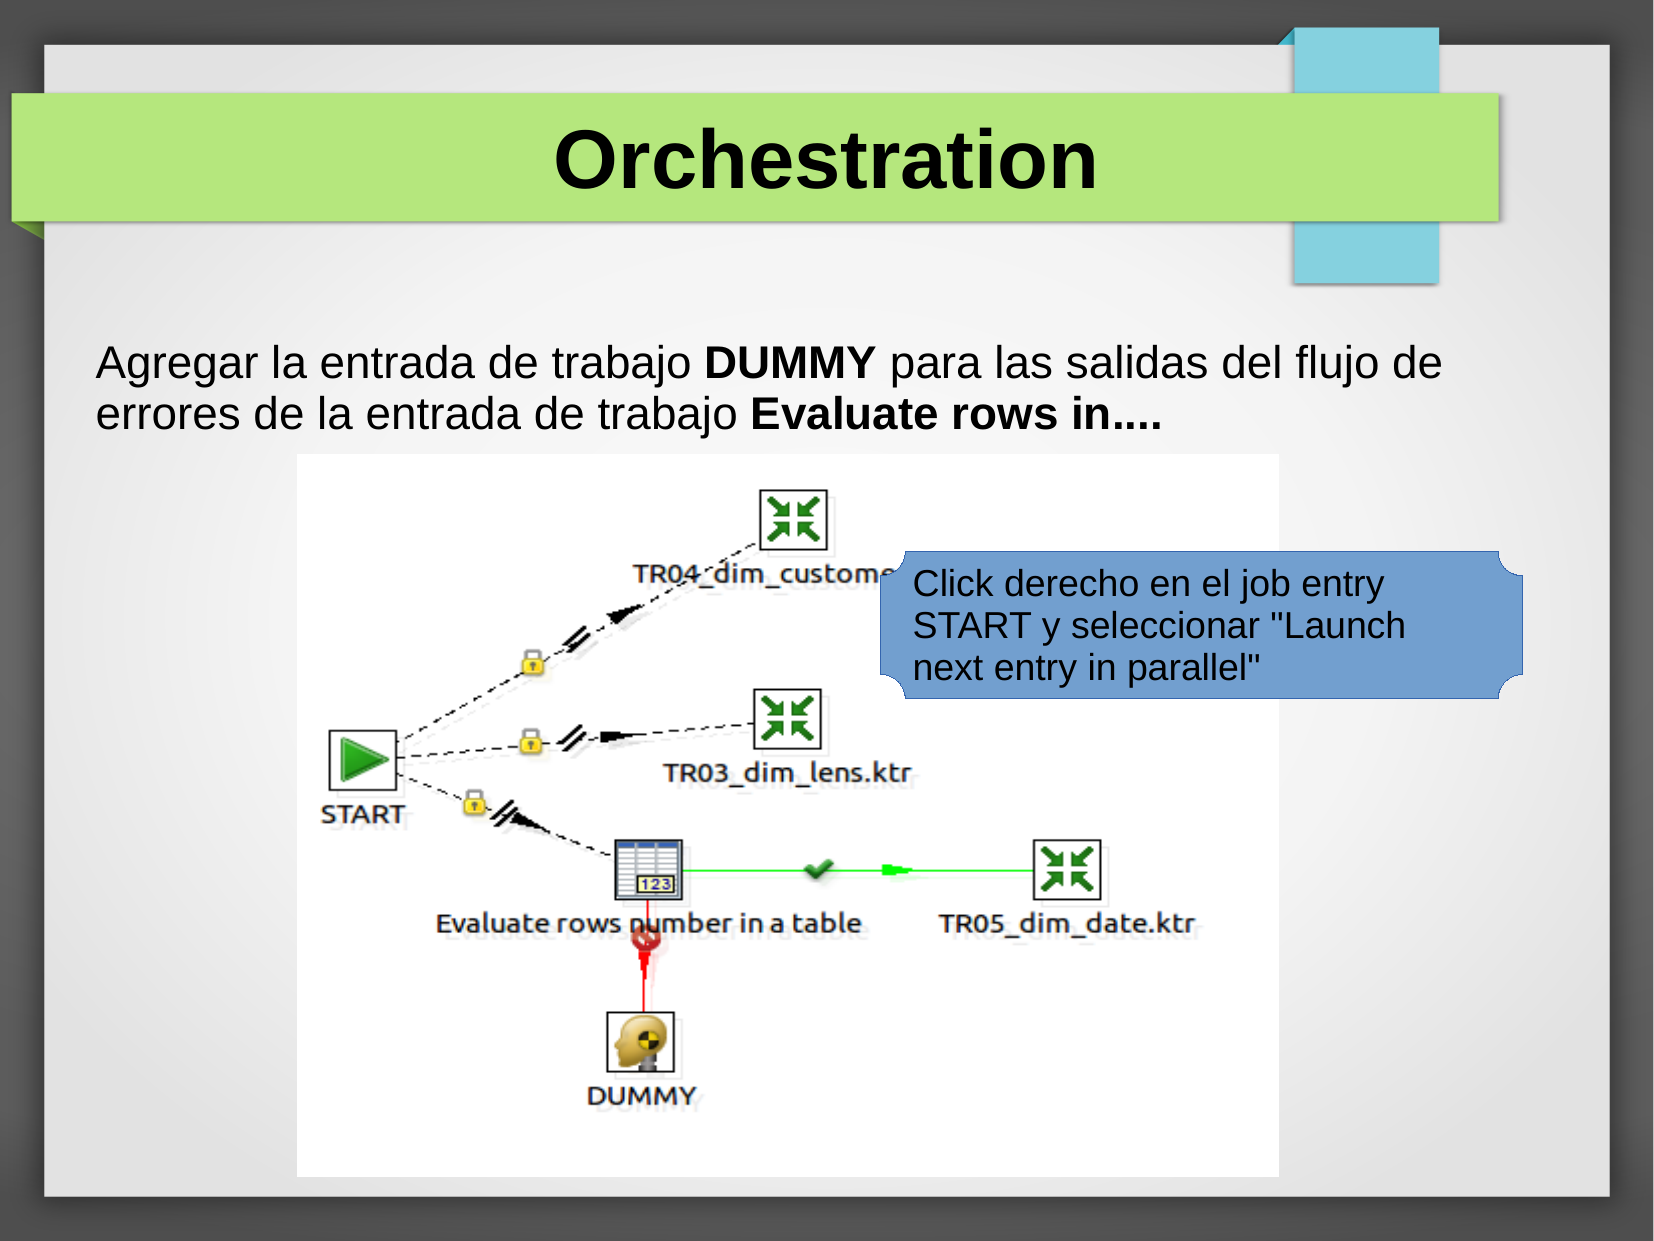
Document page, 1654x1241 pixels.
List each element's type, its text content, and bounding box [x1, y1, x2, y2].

picture [0, 0, 1654, 1241]
title Orchestration [70, 106, 1583, 213]
text_box Agregar la entrada de trabajo DUMMY para las salidas del flujo de errores de la entrada de trabajo Evaluate rows in.... [80, 329, 1539, 447]
text_box Click derecho en el job entry START y seleccionar "Launch next entry in parallel" [880, 551, 1523, 699]
